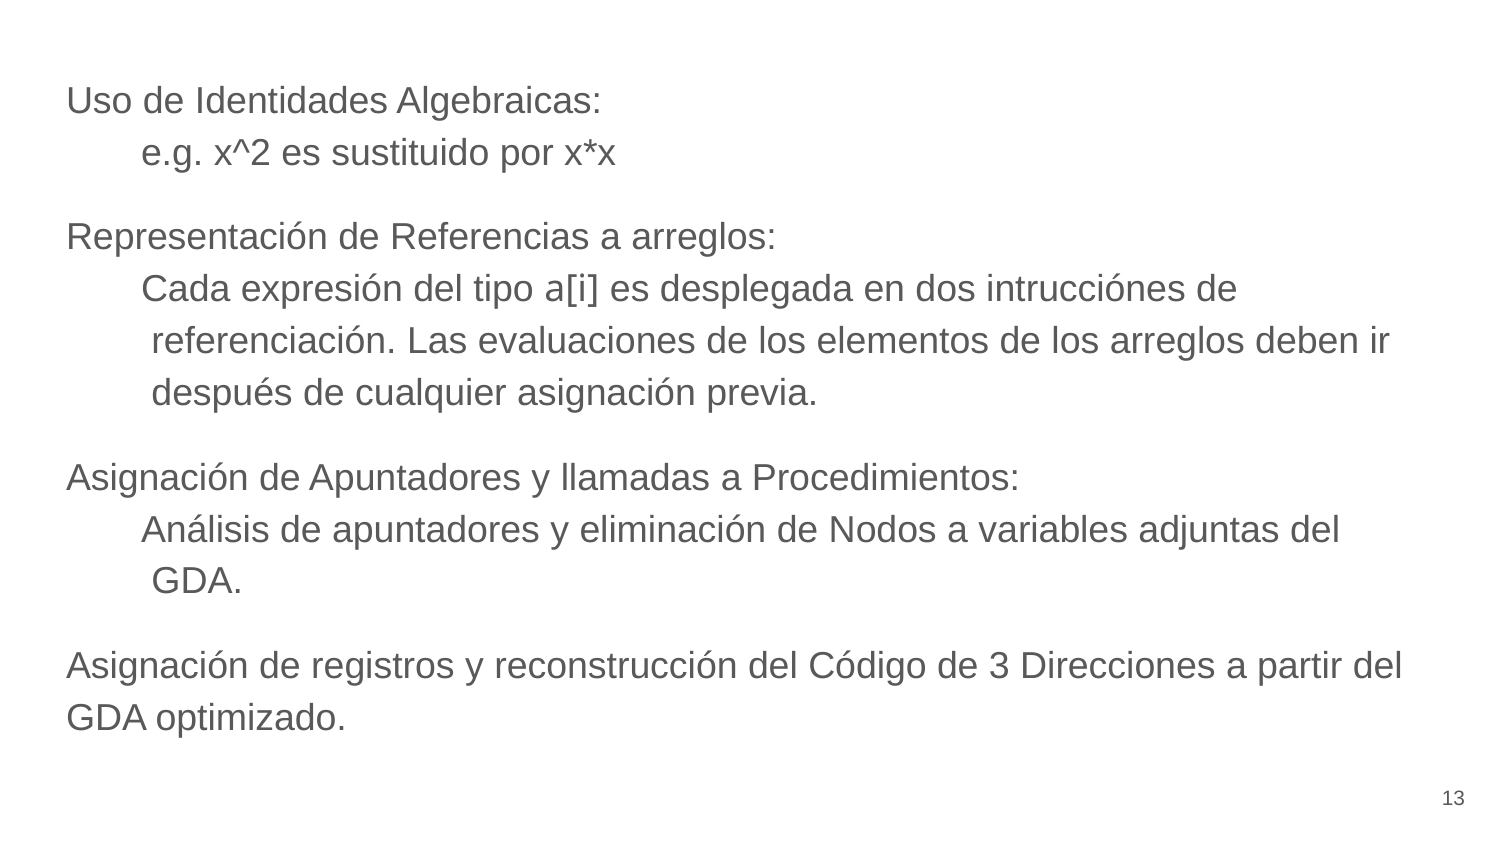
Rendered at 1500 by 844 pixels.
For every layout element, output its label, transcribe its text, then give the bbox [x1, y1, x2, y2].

list Uso de Identidades Algebraicas: e.g. x^2 es sustituido por x*x Representación de Referencias a arreglos: Cada expresión del tipo a[i] es desplegada en dos intrucciónes de referenciación. Las evaluaciones de los elementos de los arreglos deben ir después de cualquier asigna­ción previa. Asignación de Apuntadores y llamadas a Procedimientos: Análisis de apuntadores y eliminación de Nodos a variables adjuntas del GDA. Asignación de registros y reconstrucción del Código de 3 Direcciones a partir del GDA optimizado. [51, 54, 1449, 750]
slide_number <number> [1389, 764, 1480, 830]
